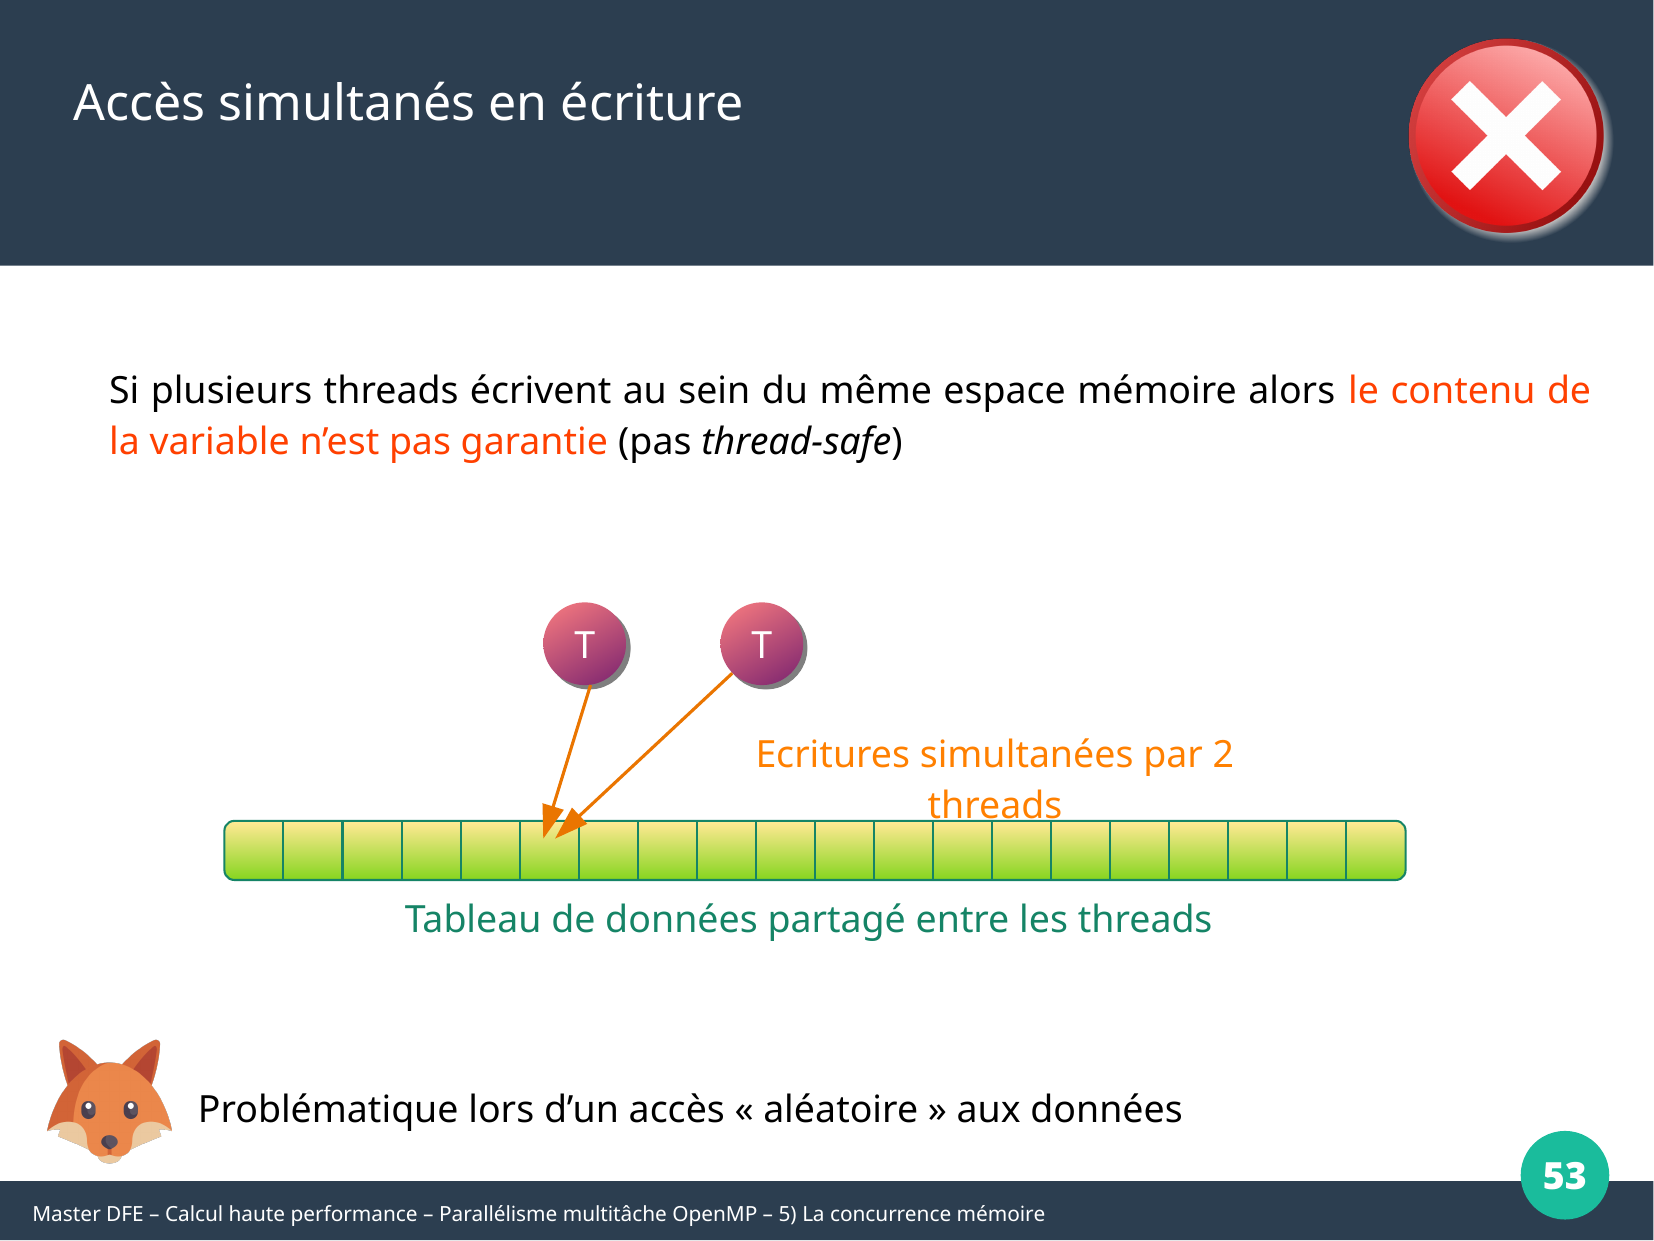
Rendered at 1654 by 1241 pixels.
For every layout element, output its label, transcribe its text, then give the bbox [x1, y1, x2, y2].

text_box [1052, 837, 1109, 880]
text_box [875, 837, 932, 880]
text_box [580, 820, 638, 880]
text_box [816, 837, 873, 880]
text_box [1111, 837, 1168, 880]
text_box Accès simultanés en écriture [59, 59, 1393, 142]
text_box [344, 820, 402, 880]
text_box [284, 820, 343, 880]
text_box [1229, 837, 1286, 880]
picture [1393, 23, 1619, 249]
text_box Tableau de données partagé entre les threads [354, 885, 1264, 1053]
text_box [1170, 837, 1227, 880]
text_box [993, 837, 1050, 880]
text_box [698, 837, 755, 880]
text_box Master DFE – Calcul haute performance – Parallélisme multitâche OpenMP – 5) La concurrence mémoire [17, 1191, 1436, 1235]
text_box [757, 837, 814, 880]
text_box Si plusieurs threads écrivent au sein du même espace mémoire alors le contenu de la variable n’est pas garantie (pas thread-safe) [94, 356, 1607, 485]
text_box [224, 820, 283, 880]
text_box [1288, 820, 1346, 880]
text_box [639, 820, 696, 880]
text_box Ecritures simultanées par 2 threads [673, 720, 1317, 837]
text_box [521, 820, 578, 880]
text_box [934, 837, 991, 880]
text_box T [543, 602, 627, 686]
picture [47, 1039, 172, 1164]
text_box [462, 820, 520, 880]
text_box Problématique lors d’un accès « aléatoire » aux données [183, 1074, 1577, 1158]
text_box [403, 820, 461, 880]
text_box T [720, 602, 804, 686]
text_box [1347, 820, 1406, 880]
